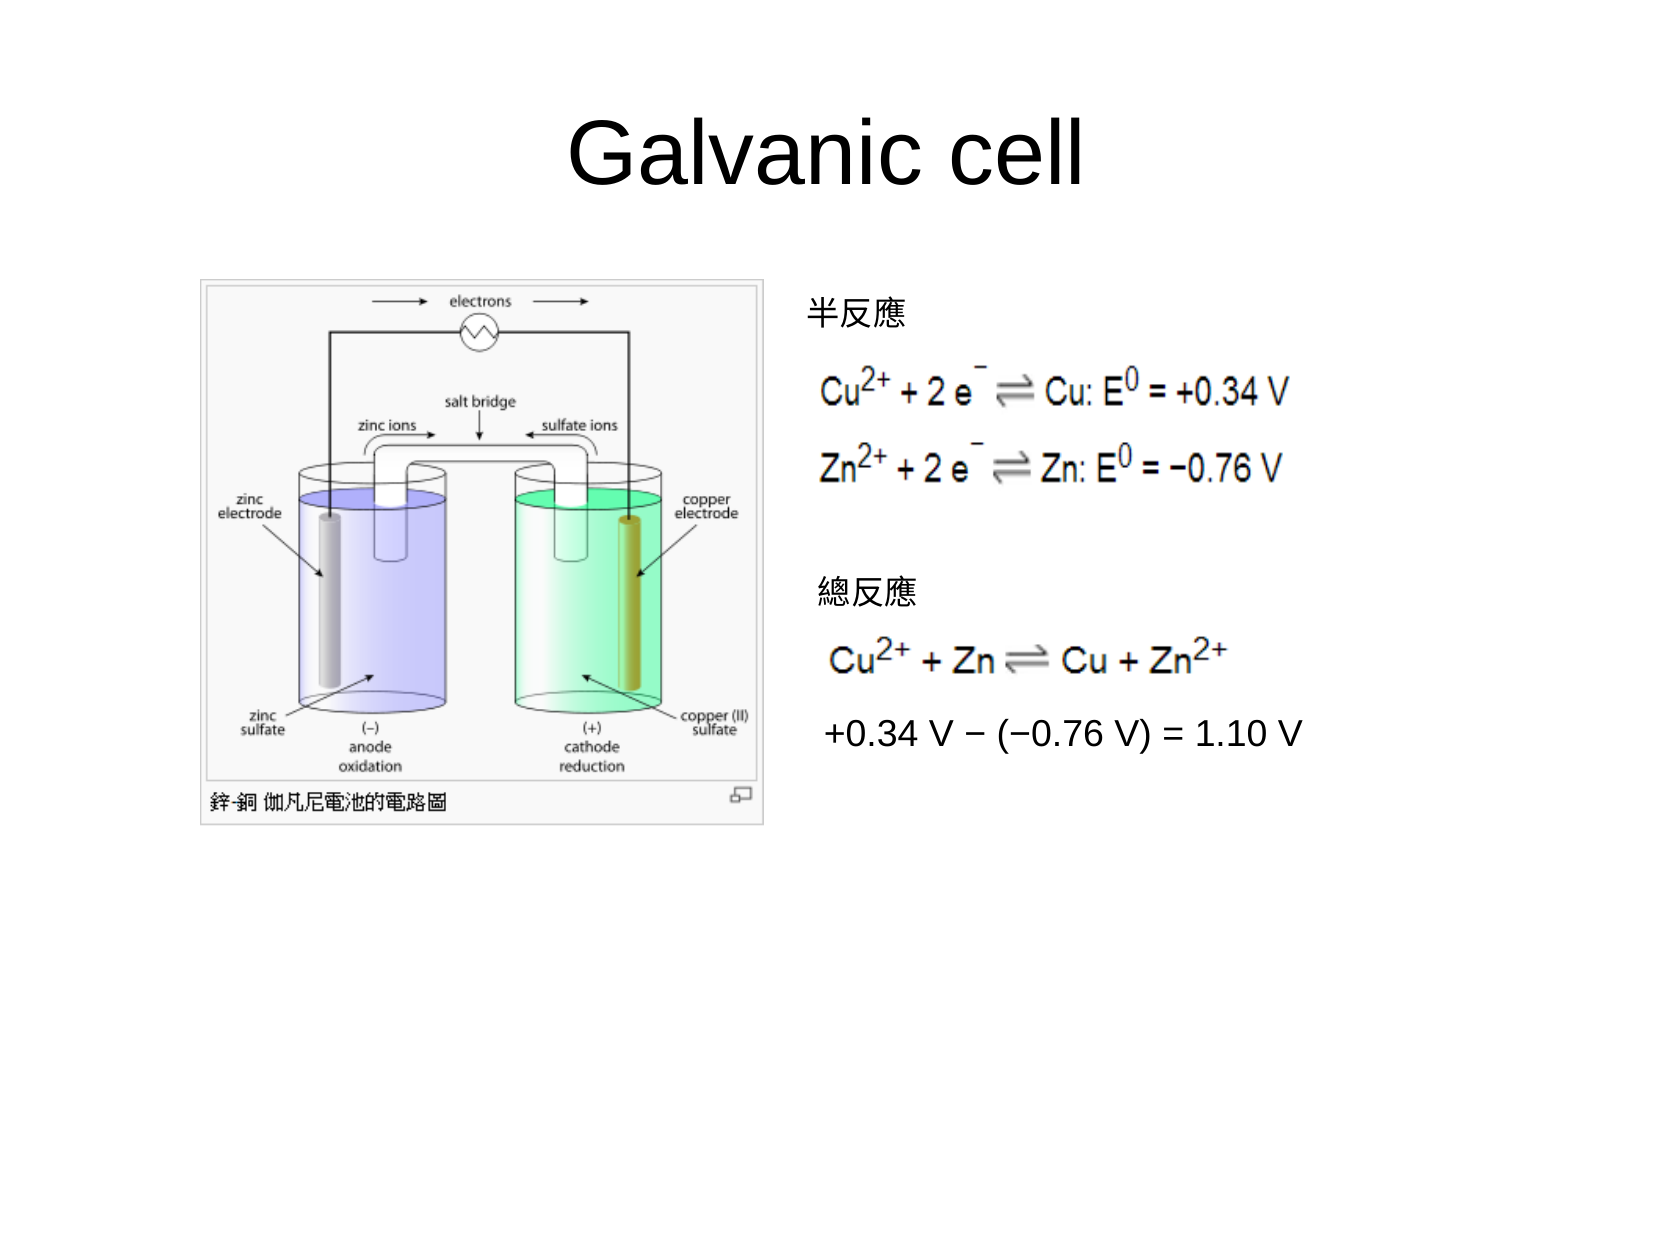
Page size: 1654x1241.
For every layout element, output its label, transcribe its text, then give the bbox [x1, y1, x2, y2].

picture [813, 620, 1264, 691]
picture [803, 354, 1300, 497]
text_box 半反應 [791, 280, 923, 335]
text_box 總反應 [803, 558, 934, 613]
title Galvanic cell [82, 49, 1571, 257]
text_box +0.34 V − (−0.76 V) = 1.10 V [809, 704, 1319, 762]
picture [200, 279, 764, 827]
